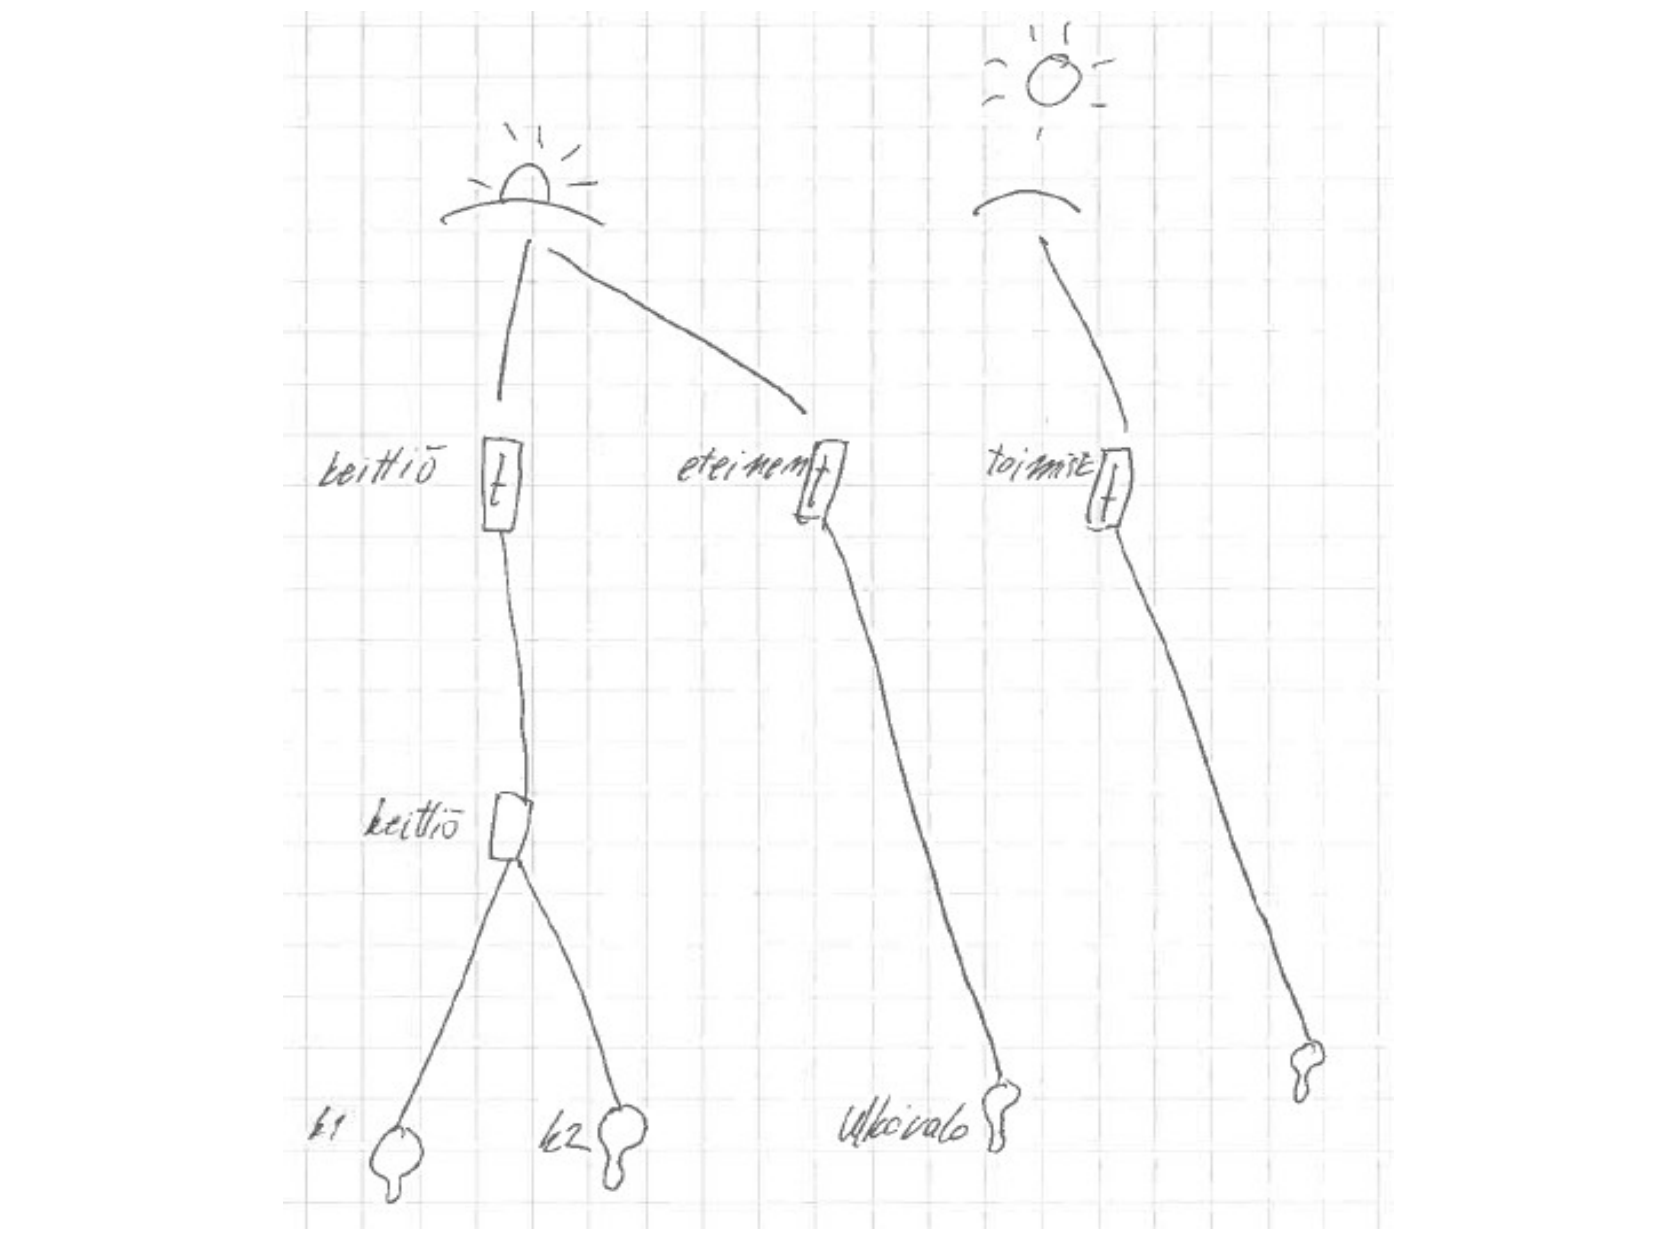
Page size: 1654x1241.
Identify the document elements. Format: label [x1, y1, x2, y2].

picture [283, 11, 1394, 1229]
